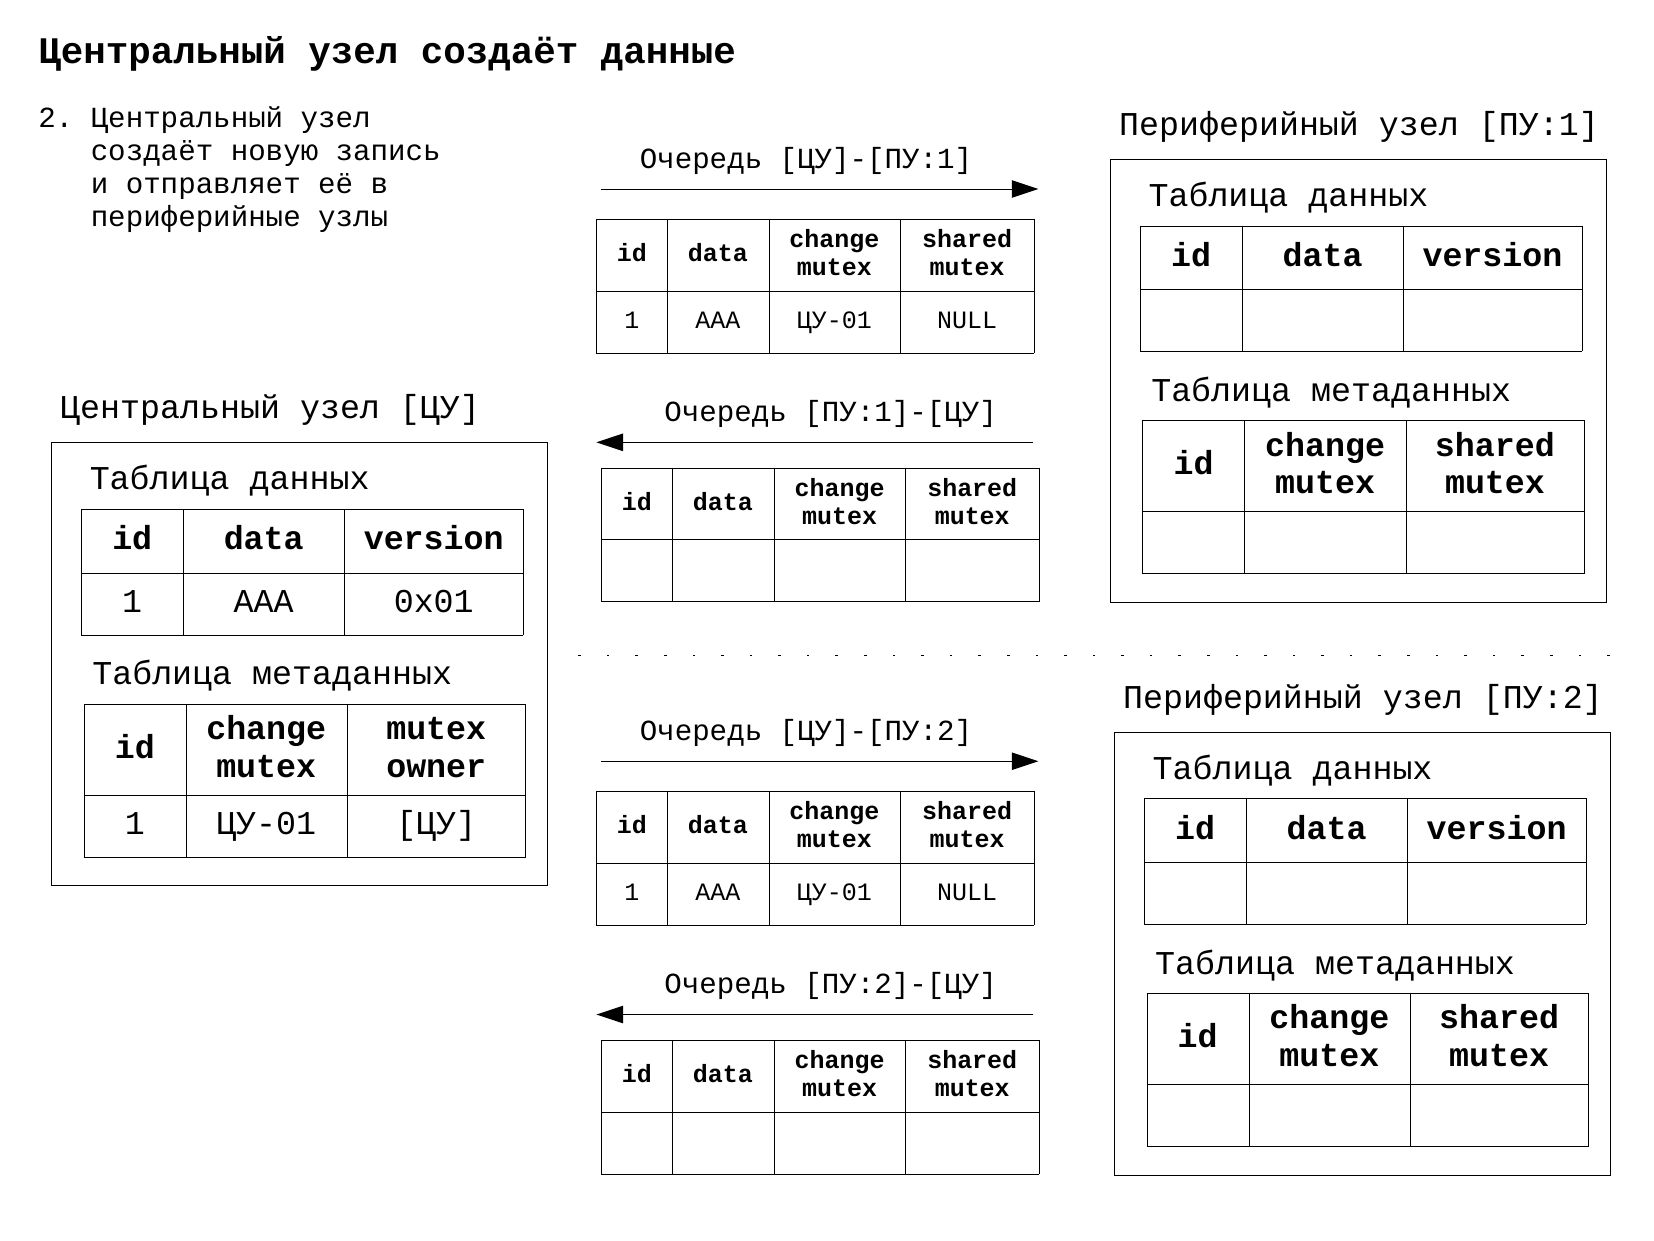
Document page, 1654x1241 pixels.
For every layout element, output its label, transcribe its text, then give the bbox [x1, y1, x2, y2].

table_cell NULL [901, 864, 1034, 925]
table_header data [1243, 227, 1403, 289]
table_header id [602, 469, 672, 539]
table_header change mutex [187, 705, 347, 795]
text_box Таблица данных [75, 454, 385, 508]
table_cell [906, 1113, 1039, 1174]
table_header version [1404, 227, 1582, 289]
table_header change mutex [775, 469, 905, 539]
table_header id [597, 220, 667, 291]
table_header change mutex [1245, 421, 1406, 511]
text_box Таблица данных [1133, 171, 1444, 224]
table_cell [906, 540, 1039, 601]
table_header change mutex [770, 792, 900, 863]
table_cell [775, 540, 905, 601]
table_cell 1 [597, 292, 667, 353]
text_box 2. Центральный узел создаёт новую запись и отправляет её в периферийные узлы [23, 96, 456, 244]
table_cell [ЦУ] [348, 796, 525, 857]
table_header id [1145, 799, 1246, 862]
table_cell AAA [184, 574, 344, 635]
text_box Центральный узел создаёт данные [23, 25, 774, 83]
table_header id [597, 792, 667, 863]
table_header id [1143, 421, 1244, 511]
table_header change mutex [1250, 994, 1410, 1084]
table_header id [1141, 227, 1242, 289]
table_header mutex owner [348, 705, 525, 795]
table_cell [1411, 1085, 1588, 1146]
text_box Таблица метаданных [1136, 366, 1527, 419]
table_cell ЦУ-01 [770, 292, 900, 353]
table_header shared mutex [1411, 994, 1588, 1084]
text_box Очередь [ЦУ]-[ПУ:2] [624, 708, 992, 762]
table_cell [1404, 290, 1582, 351]
table_cell [1247, 863, 1407, 924]
text_box Таблица данных [1137, 744, 1448, 797]
table_cell [602, 1113, 672, 1174]
table_header data [673, 469, 774, 539]
text_box Очередь [ПУ:2]-[ЦУ] [649, 962, 1016, 1014]
text_box Очередь [ПУ:1]-[ЦУ] [649, 389, 1016, 442]
text_box Таблица метаданных [77, 649, 468, 703]
text_box Таблица метаданных [1140, 938, 1531, 992]
table_header shared mutex [901, 220, 1034, 291]
table_header data [1247, 799, 1407, 862]
table_header data [184, 510, 344, 573]
table_cell [673, 1113, 774, 1174]
table_header id [85, 705, 186, 795]
table_cell AAA [668, 292, 769, 353]
text_box Периферийный узел [ПУ:1] [1104, 100, 1614, 153]
table_cell 1 [597, 864, 667, 925]
table_cell [1148, 1085, 1249, 1146]
table_cell [602, 540, 672, 601]
table_cell 1 [82, 574, 183, 635]
table_header shared mutex [906, 1041, 1039, 1112]
table_cell [1245, 512, 1406, 573]
table_cell [673, 540, 774, 601]
table_cell ЦУ-01 [770, 864, 900, 925]
table_header data [673, 1041, 774, 1112]
table_cell NULL [901, 292, 1034, 353]
table_header version [1408, 799, 1586, 862]
table_cell AAA [668, 864, 769, 925]
text_box Центральный узел [ЦУ] [45, 383, 556, 437]
table_header change mutex [770, 220, 900, 291]
table_cell 0x01 [345, 574, 523, 635]
table_header shared mutex [1407, 421, 1584, 511]
text_box [51, 442, 548, 886]
table_header change mutex [775, 1041, 905, 1112]
text_box [1110, 159, 1607, 603]
text_box Периферийный узел [ПУ:2] [1108, 673, 1619, 726]
table_cell [1143, 512, 1244, 573]
table_header id [602, 1041, 672, 1112]
table_cell [1243, 290, 1403, 351]
table_header shared mutex [906, 469, 1039, 539]
table_cell [1250, 1085, 1410, 1146]
table_cell [1141, 290, 1242, 351]
table_cell [1407, 512, 1584, 573]
table_header data [668, 792, 769, 863]
table_cell [1145, 863, 1246, 924]
table_header id [82, 510, 183, 573]
text_box [1114, 732, 1611, 1176]
table_header shared mutex [901, 792, 1034, 863]
table_cell [775, 1113, 905, 1174]
text_box Очередь [ЦУ]-[ПУ:1] [624, 136, 992, 189]
table_cell 1 [85, 796, 186, 857]
table_header version [345, 510, 523, 573]
table_cell ЦУ-01 [187, 796, 347, 857]
table_header data [668, 220, 769, 291]
table_cell [1408, 863, 1586, 924]
table_header id [1148, 994, 1249, 1084]
